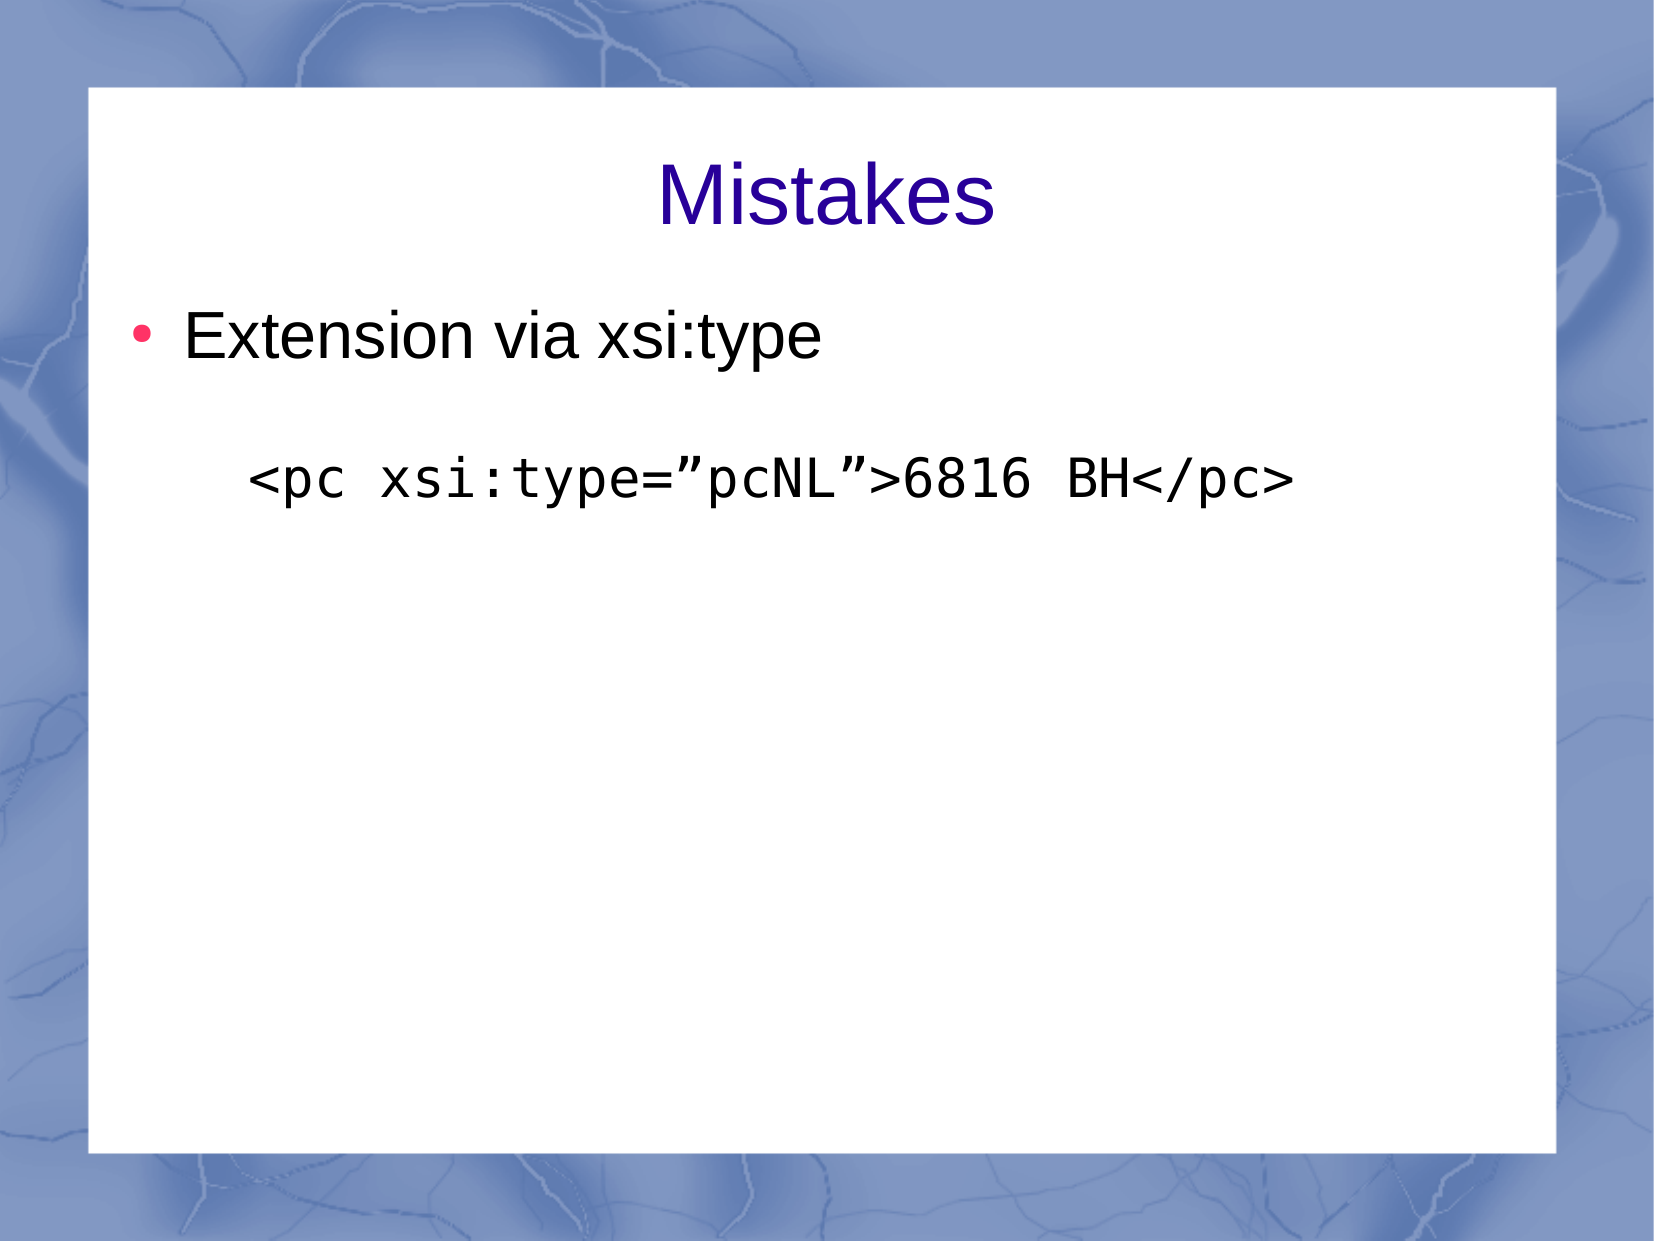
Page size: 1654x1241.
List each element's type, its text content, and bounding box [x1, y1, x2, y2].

picture [0, 0, 1654, 1241]
list Extension via xsi:type <pc xsi:type=”pcNL”>6816 BH</pc> [112, 297, 1576, 1023]
title Mistakes [118, 90, 1536, 297]
